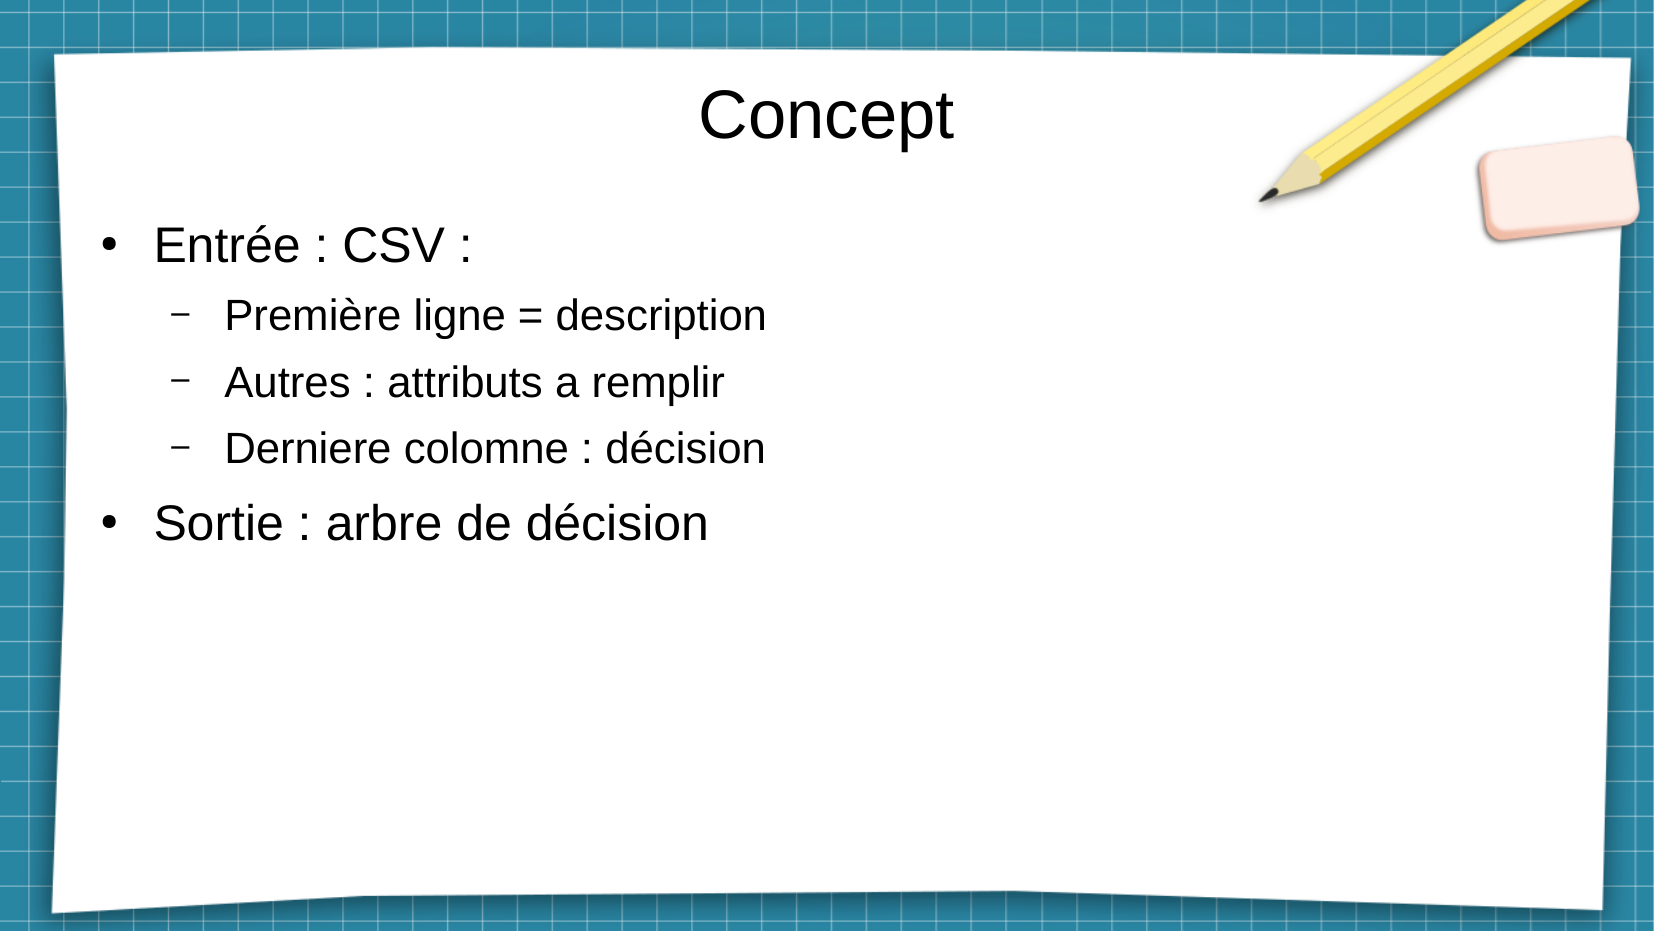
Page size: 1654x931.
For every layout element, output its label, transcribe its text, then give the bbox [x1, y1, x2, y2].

title Concept [82, 37, 1571, 193]
list Entrée : CSV : Première ligne = description Autres : attributs a remplir Derniere colomne : décision Sortie : arbre de décision [82, 217, 1571, 758]
picture [0, 0, 1654, 931]
